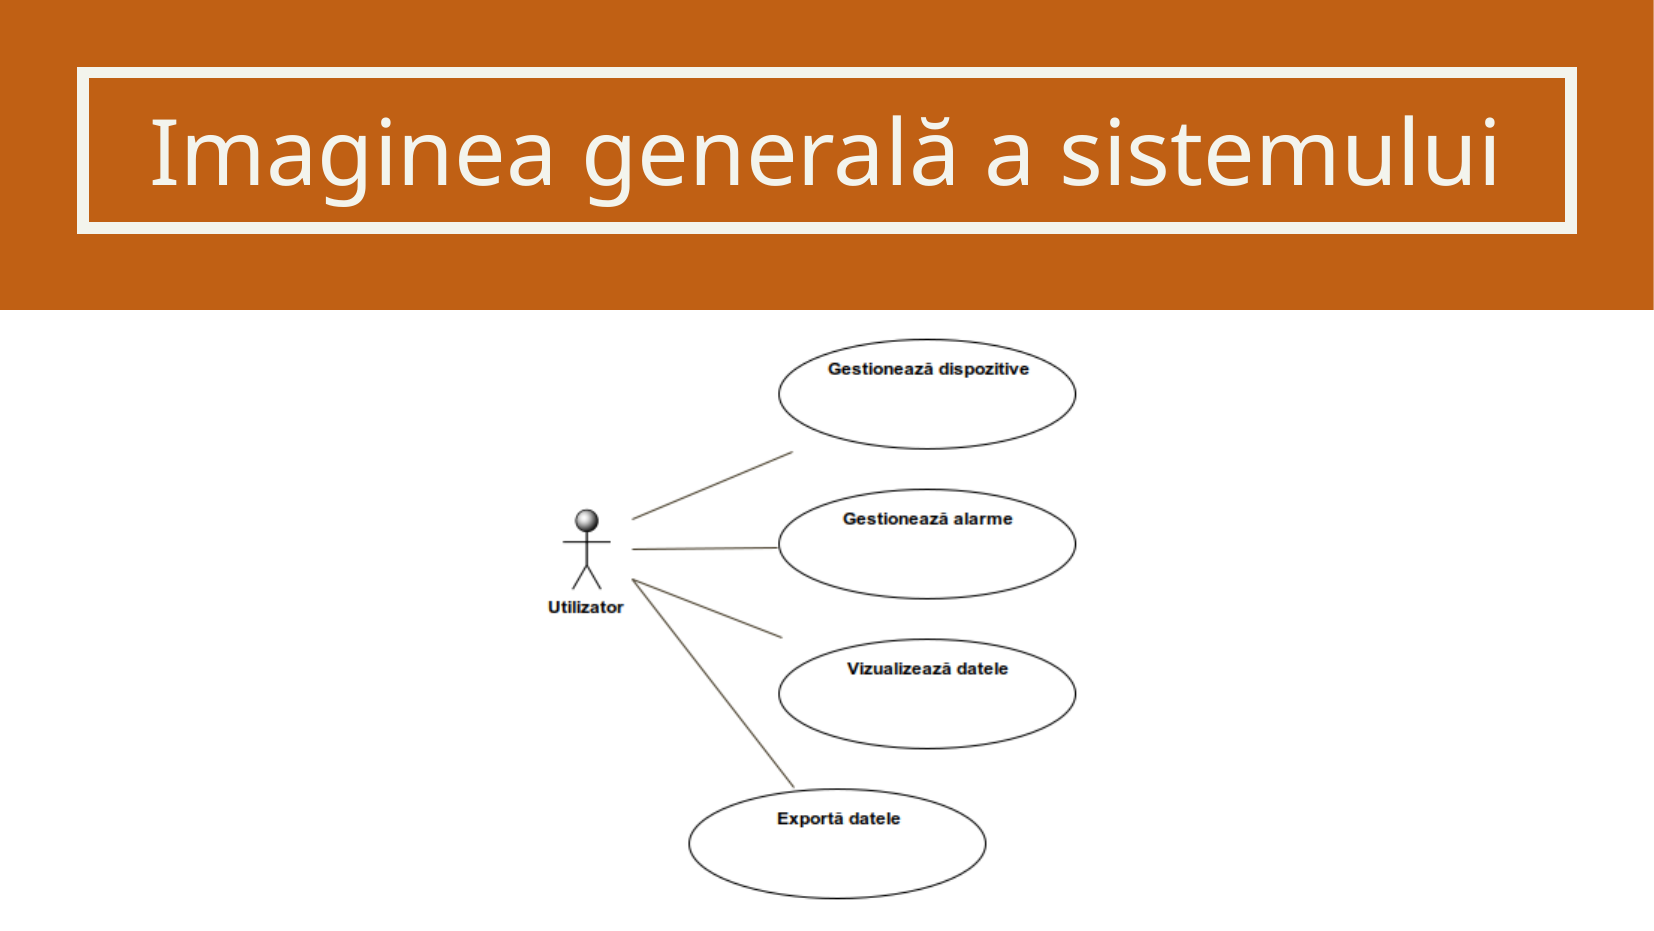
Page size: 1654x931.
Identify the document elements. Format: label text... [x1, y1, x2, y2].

title Imaginea generală a sistemului [82, 72, 1571, 228]
picture [0, 0, 1654, 931]
